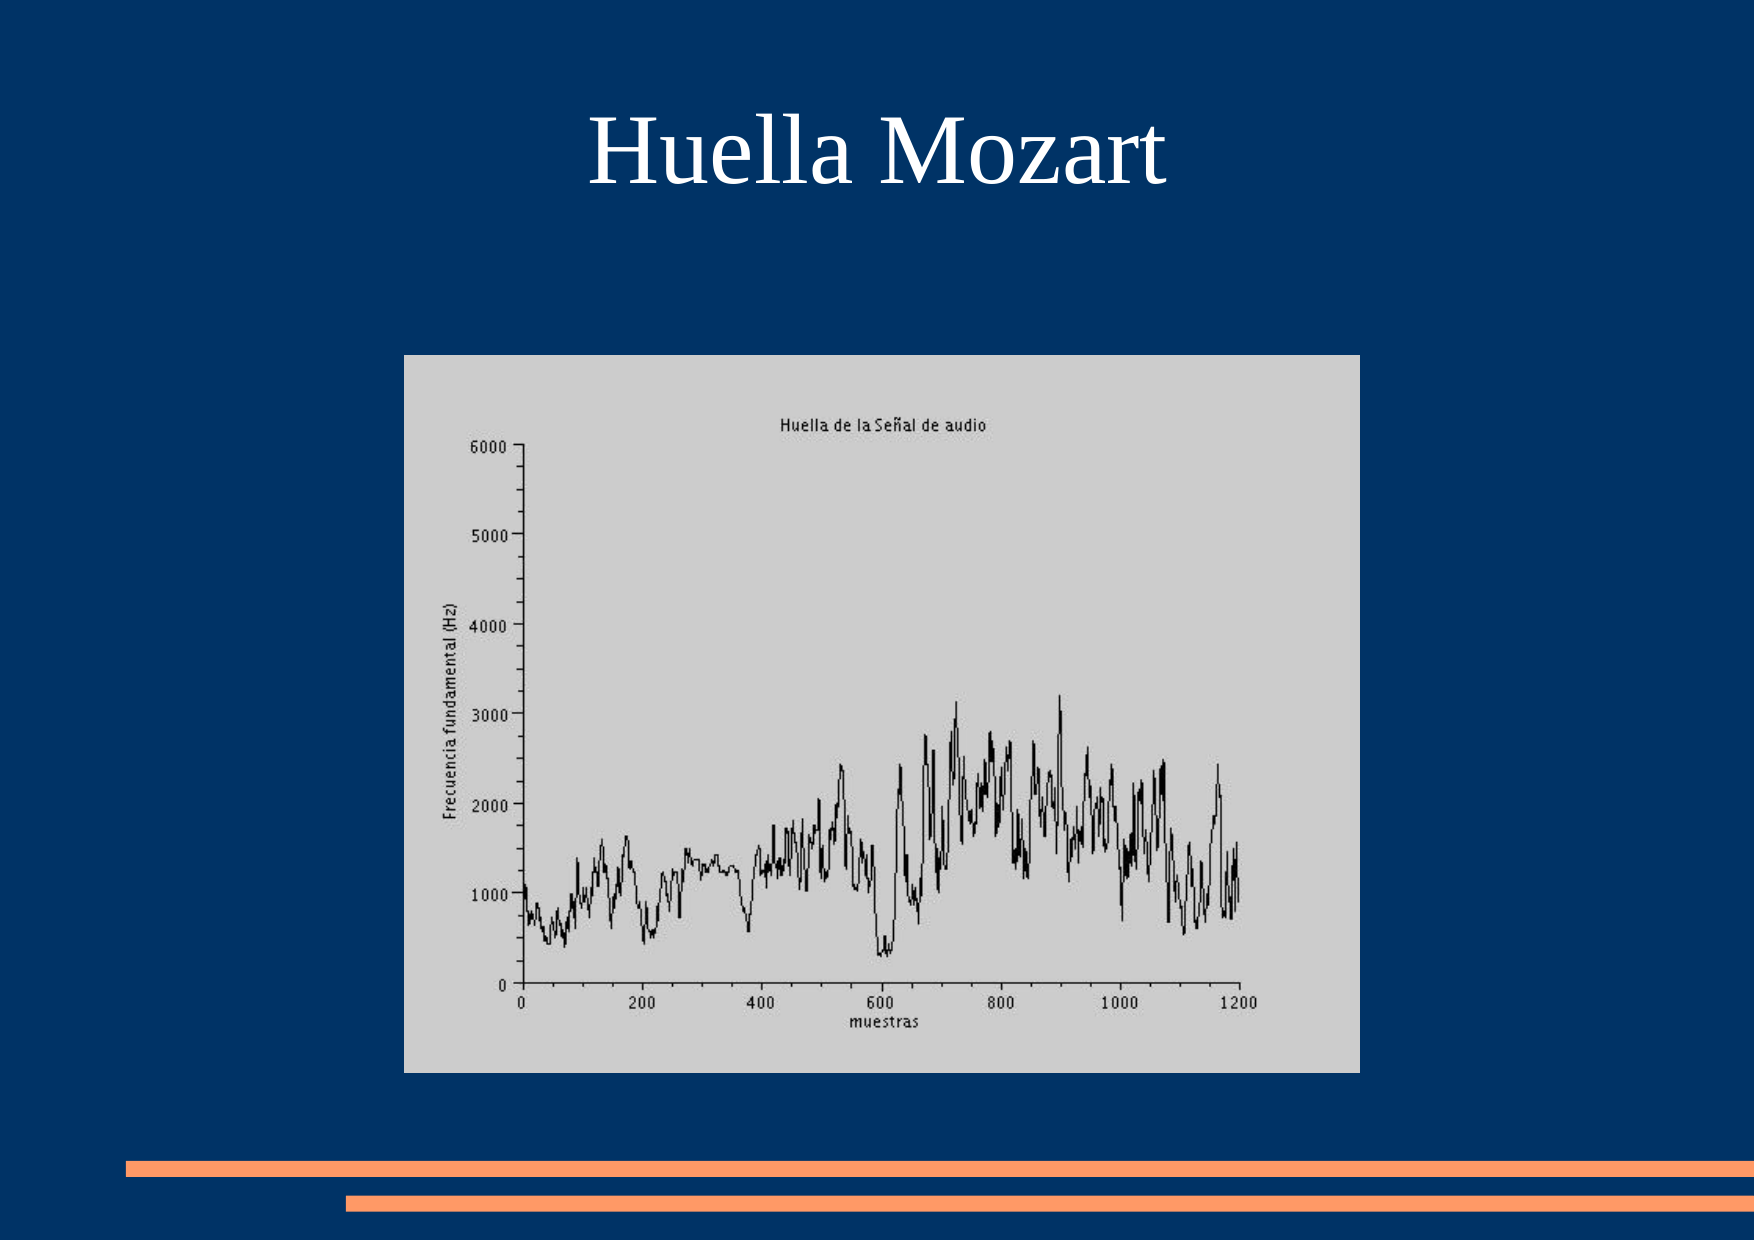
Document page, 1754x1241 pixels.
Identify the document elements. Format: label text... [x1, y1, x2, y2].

chart [128, 322, 1656, 1133]
picture [404, 355, 1360, 1073]
title Huella Mozart [128, 46, 1627, 254]
